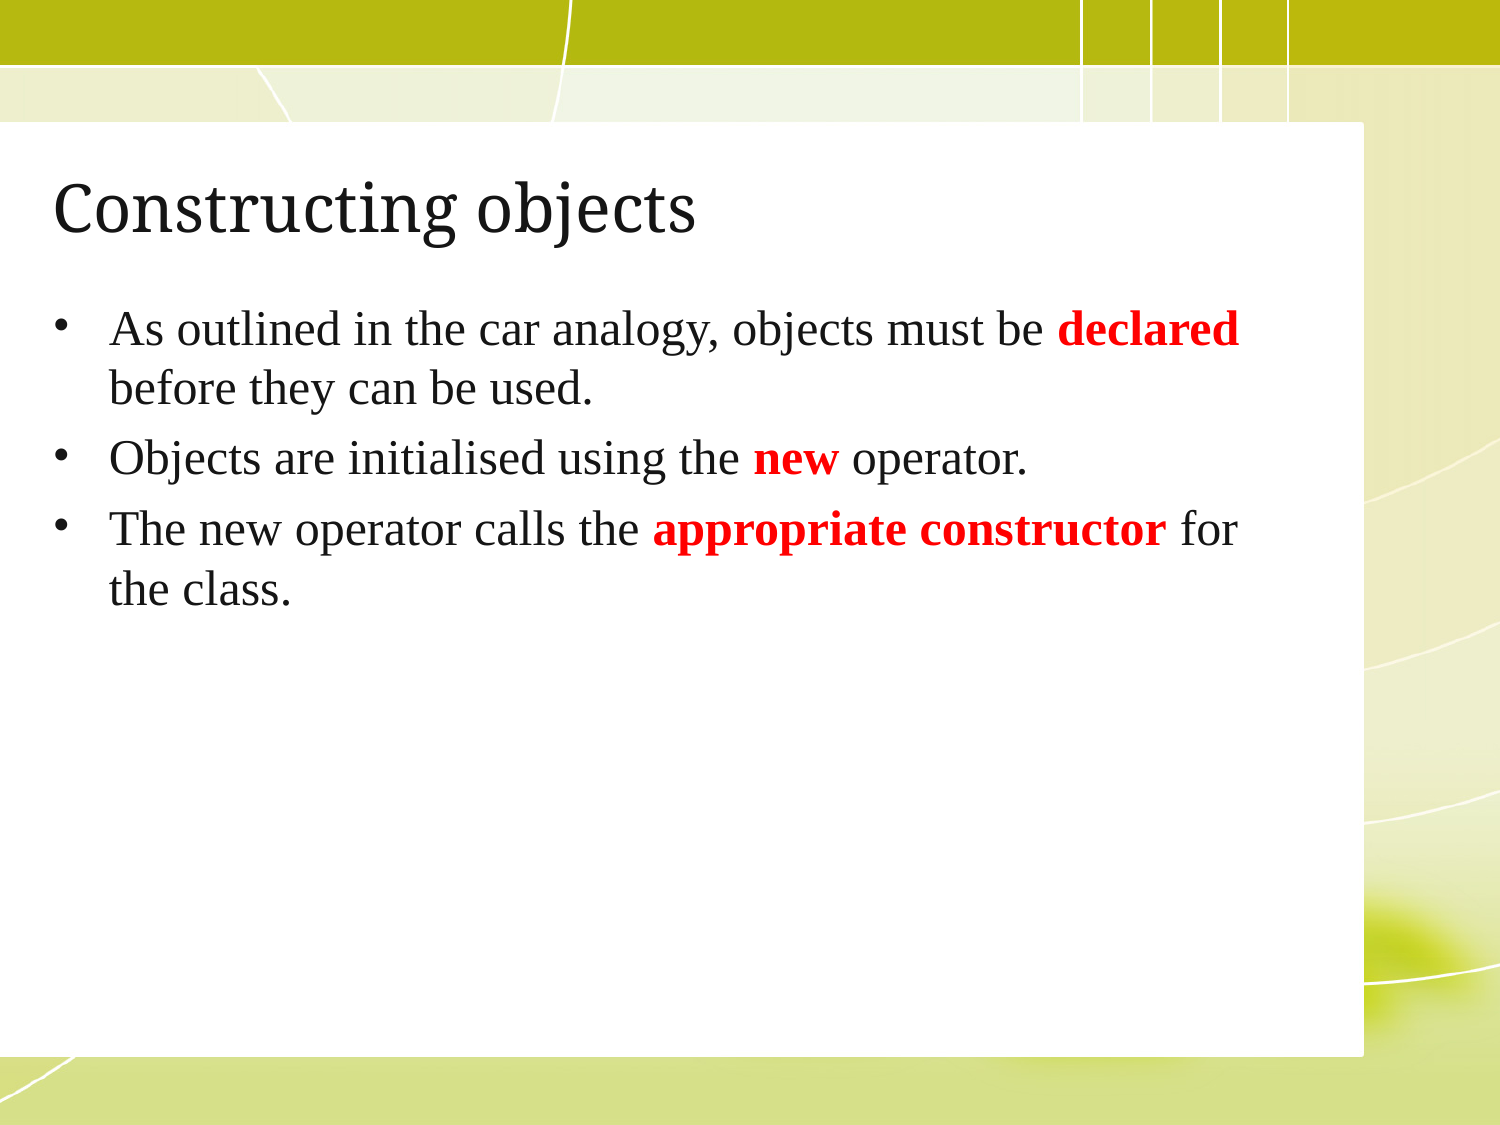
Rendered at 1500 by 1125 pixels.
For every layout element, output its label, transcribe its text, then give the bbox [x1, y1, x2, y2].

picture [0, 0, 1500, 1125]
title Constructing objects [37, 137, 1288, 275]
list As outlined in the car analogy, objects must be declared before they can be used. Objects are initialised using the new operator. The new operator calls the appropriate constructor for the class. [37, 287, 1288, 963]
